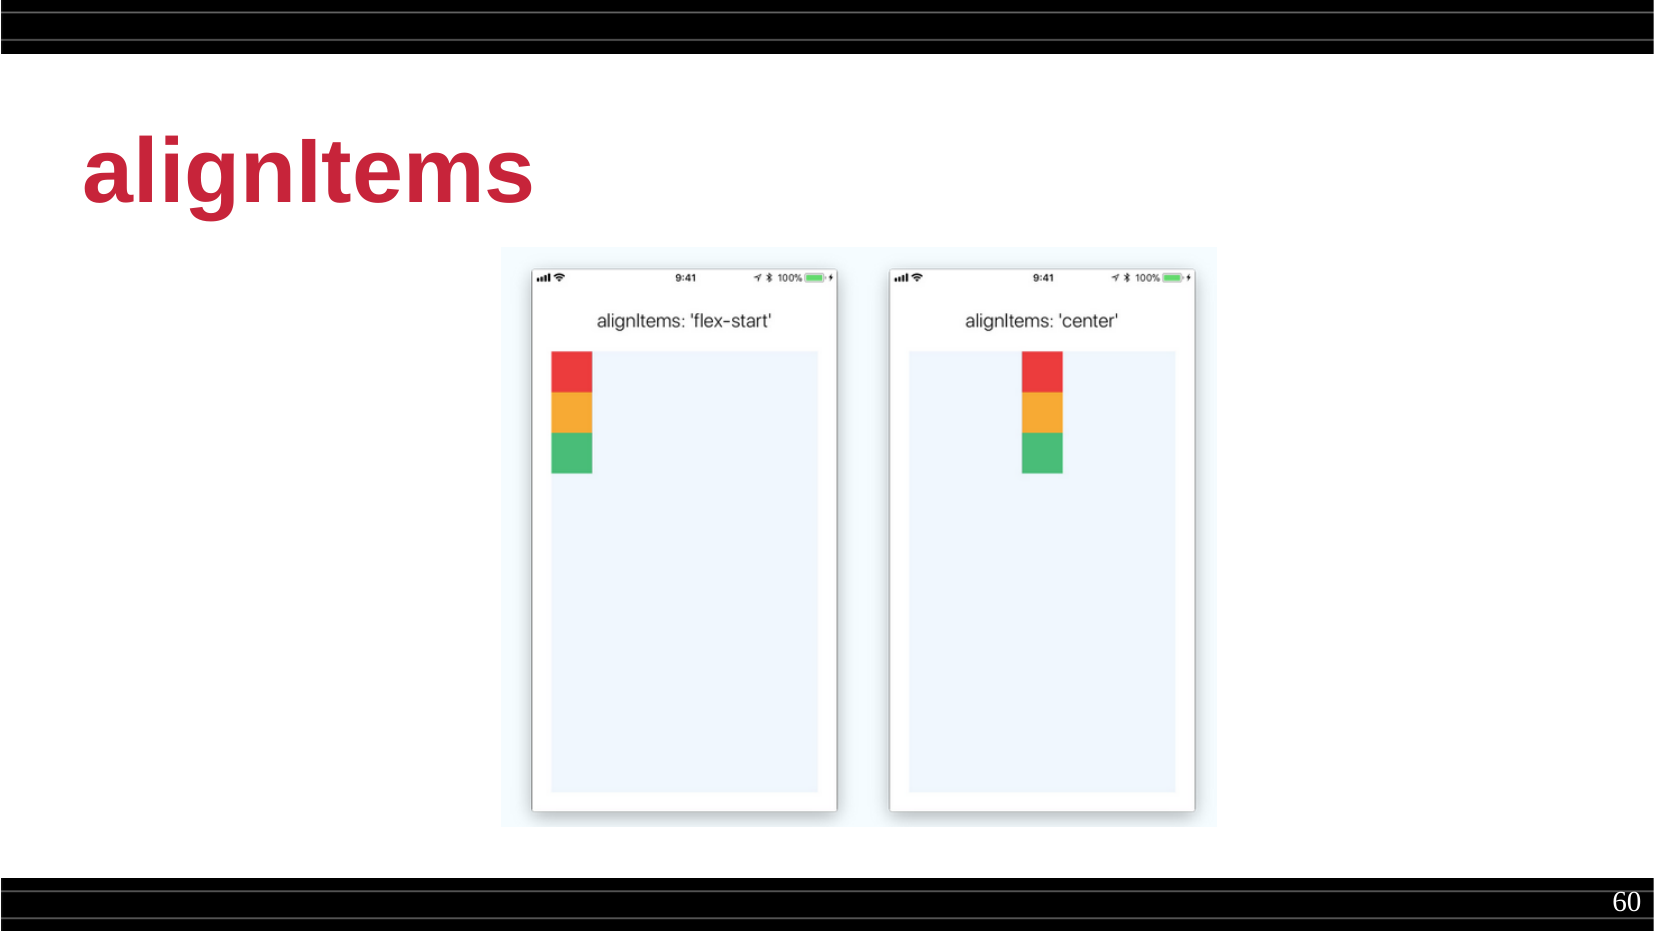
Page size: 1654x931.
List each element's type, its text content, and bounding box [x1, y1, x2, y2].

title alignItems [82, 92, 1571, 249]
picture [501, 247, 1217, 827]
picture [1, 878, 1654, 931]
picture [1, 0, 1654, 54]
